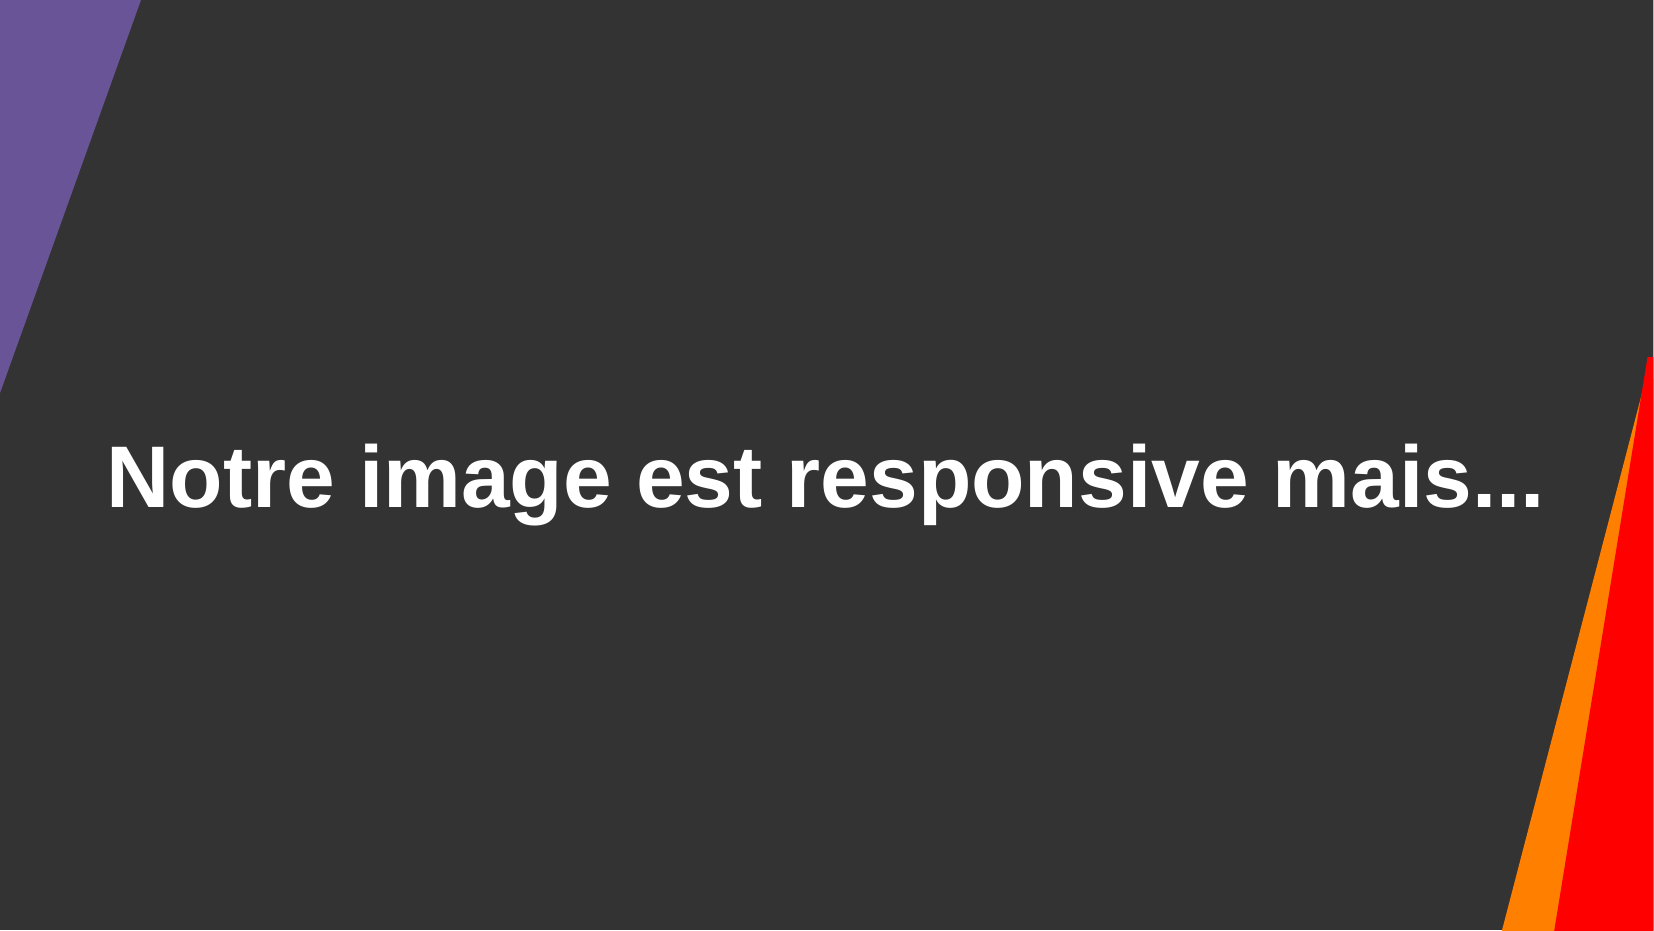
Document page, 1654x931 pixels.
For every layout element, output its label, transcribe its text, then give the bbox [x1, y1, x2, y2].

text_box [0, 0, 142, 394]
title Notre image est responsive mais... [31, 428, 1622, 527]
text_box [1501, 356, 1654, 931]
